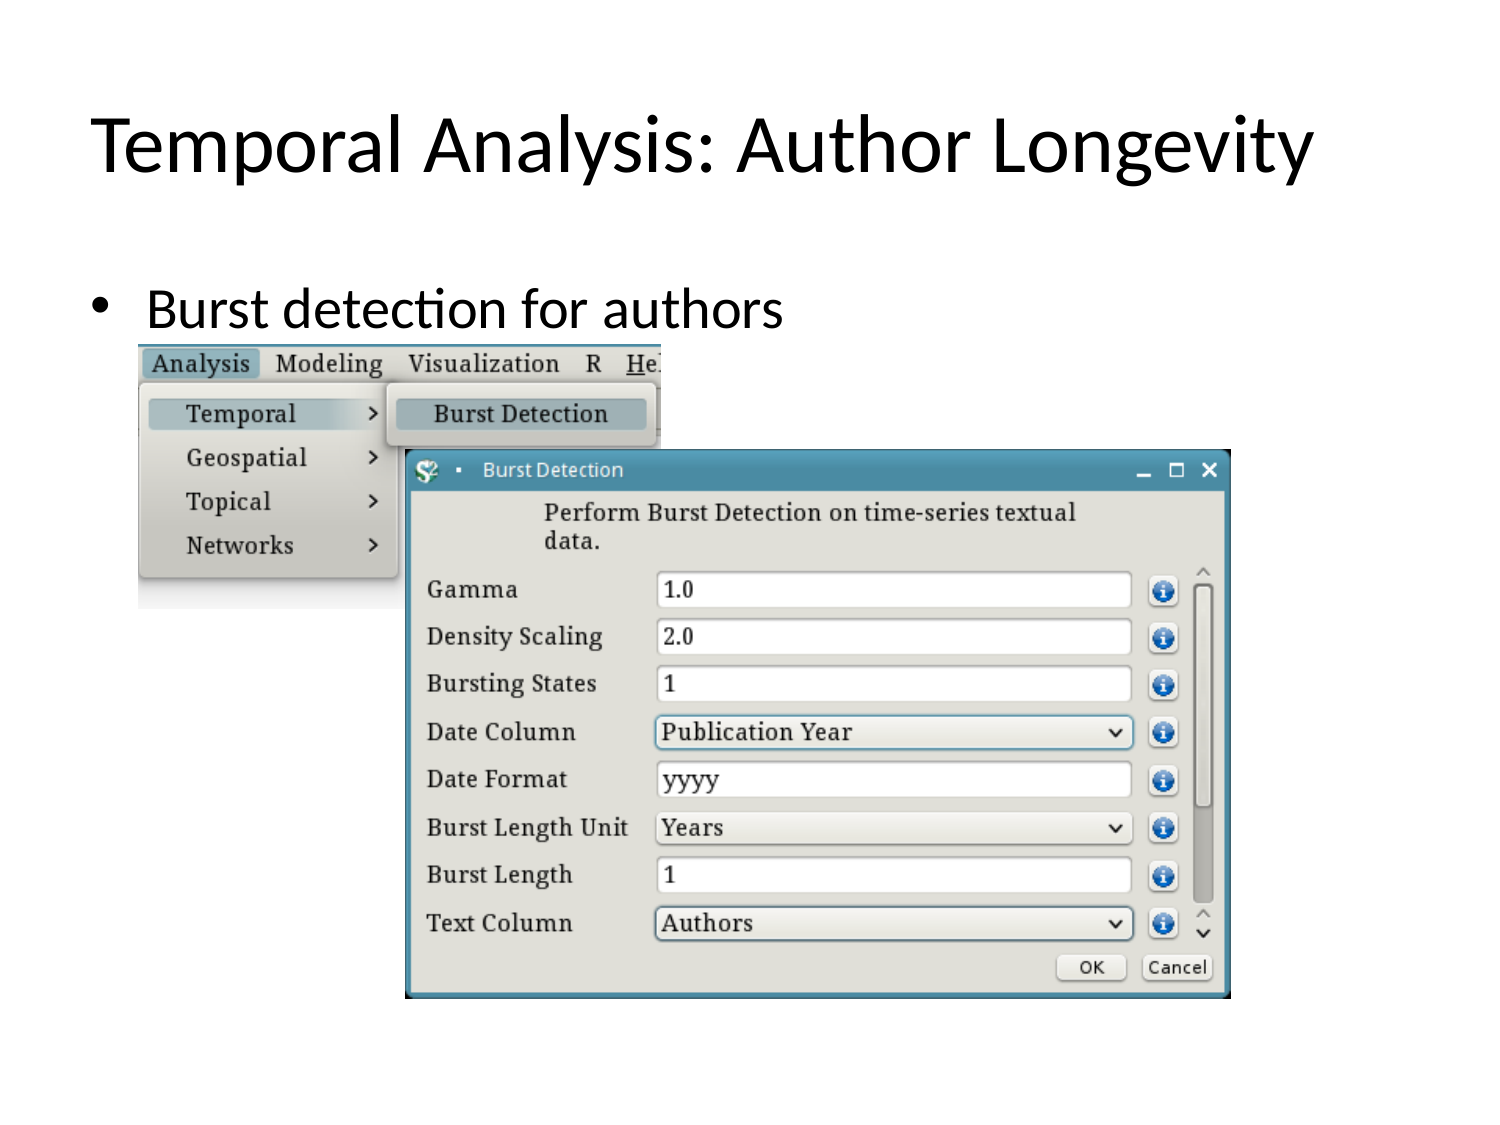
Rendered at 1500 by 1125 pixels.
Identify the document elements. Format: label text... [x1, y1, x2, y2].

list Burst detection for authors [75, 262, 1425, 1005]
picture [138, 344, 1231, 999]
title Temporal Analysis: Author Longevity [75, 45, 1425, 233]
